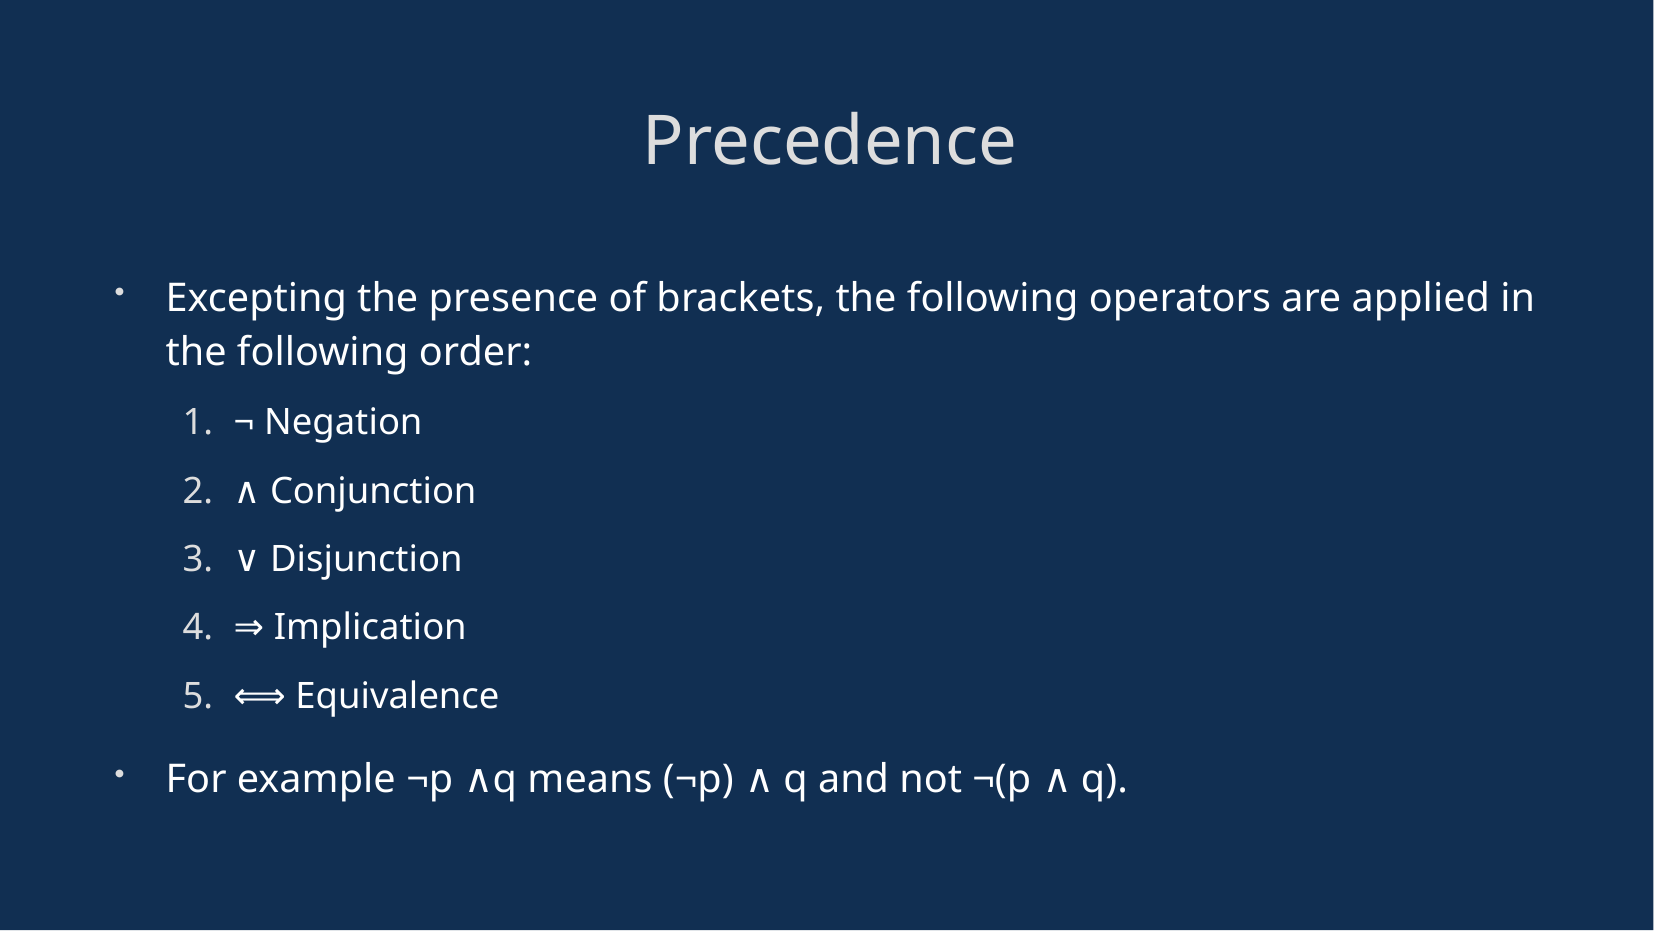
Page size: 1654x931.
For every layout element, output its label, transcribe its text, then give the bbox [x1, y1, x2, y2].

title Precedence [97, 56, 1563, 220]
list Excepting the presence of brackets, the following operators are applied in the following order: ¬ Negation ∧ Conjunction ∨ Disjunction ⇒ Implication ⟺ Equivalence For example ¬p ∧q means (¬p) ∧ q and not ¬(p ∧ q). [97, 268, 1563, 806]
